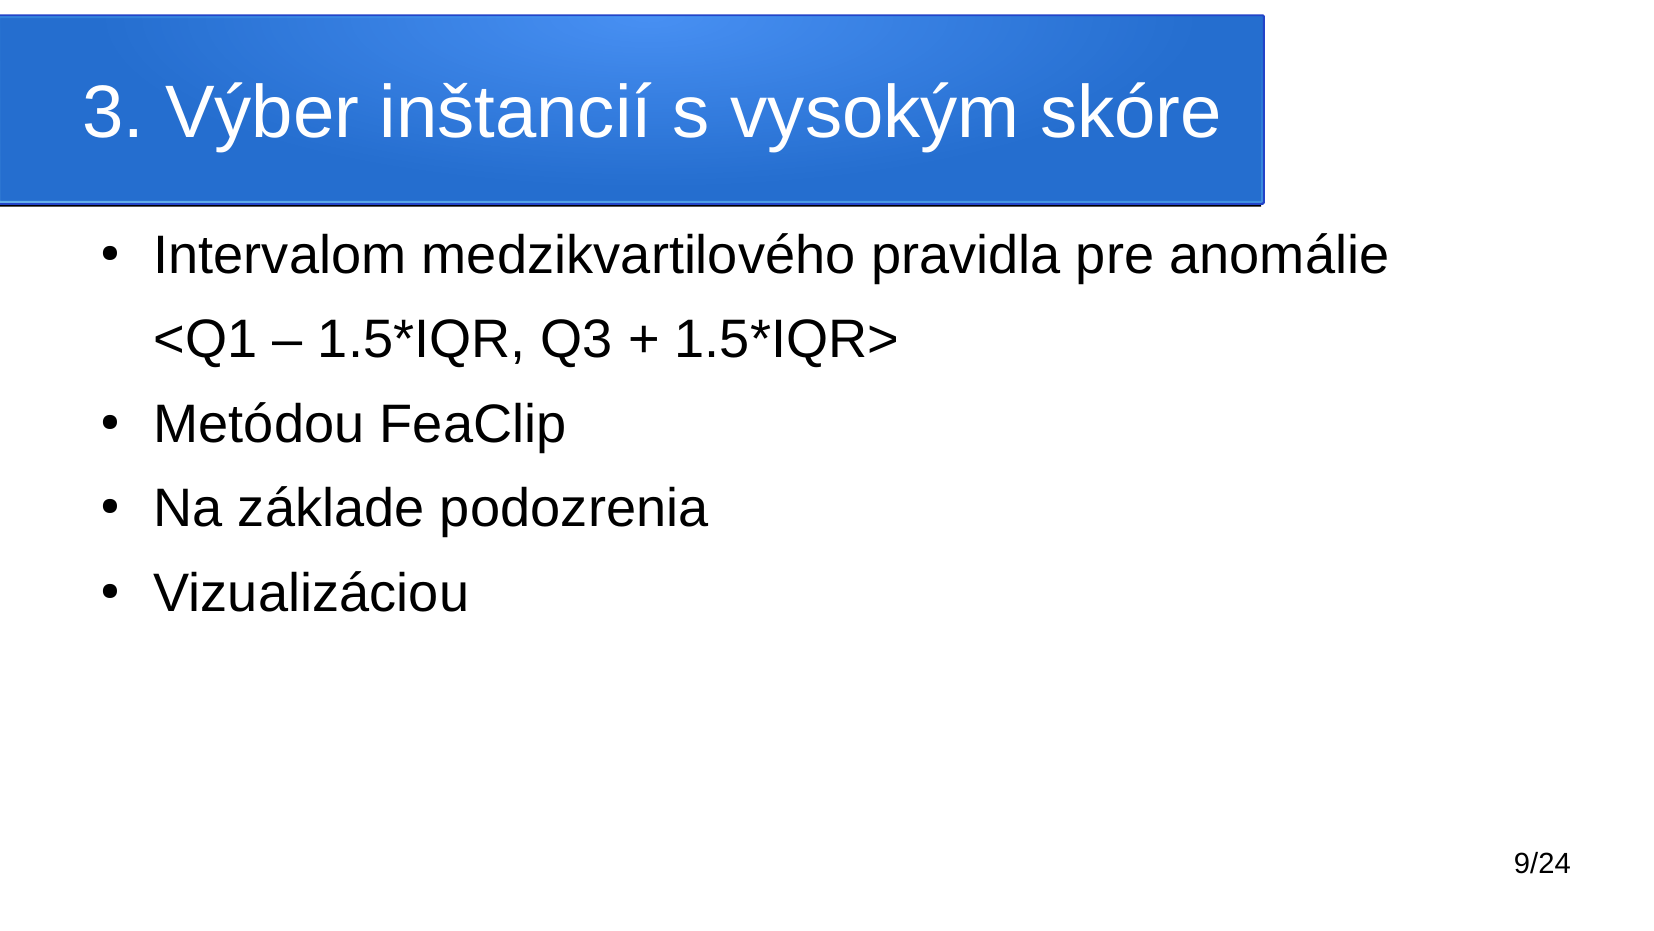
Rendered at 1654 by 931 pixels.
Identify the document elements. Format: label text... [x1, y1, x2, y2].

title 3. Výber inštancií s vysokým skóre [82, 29, 1261, 196]
list Intervalom medzikvartilového pravidla pre anomálie <Q1 – 1.5*IQR, Q3 + 1.5*IQR> Metódou FeaClip Na základe podozrenia Vizualizáciou [82, 224, 1571, 764]
